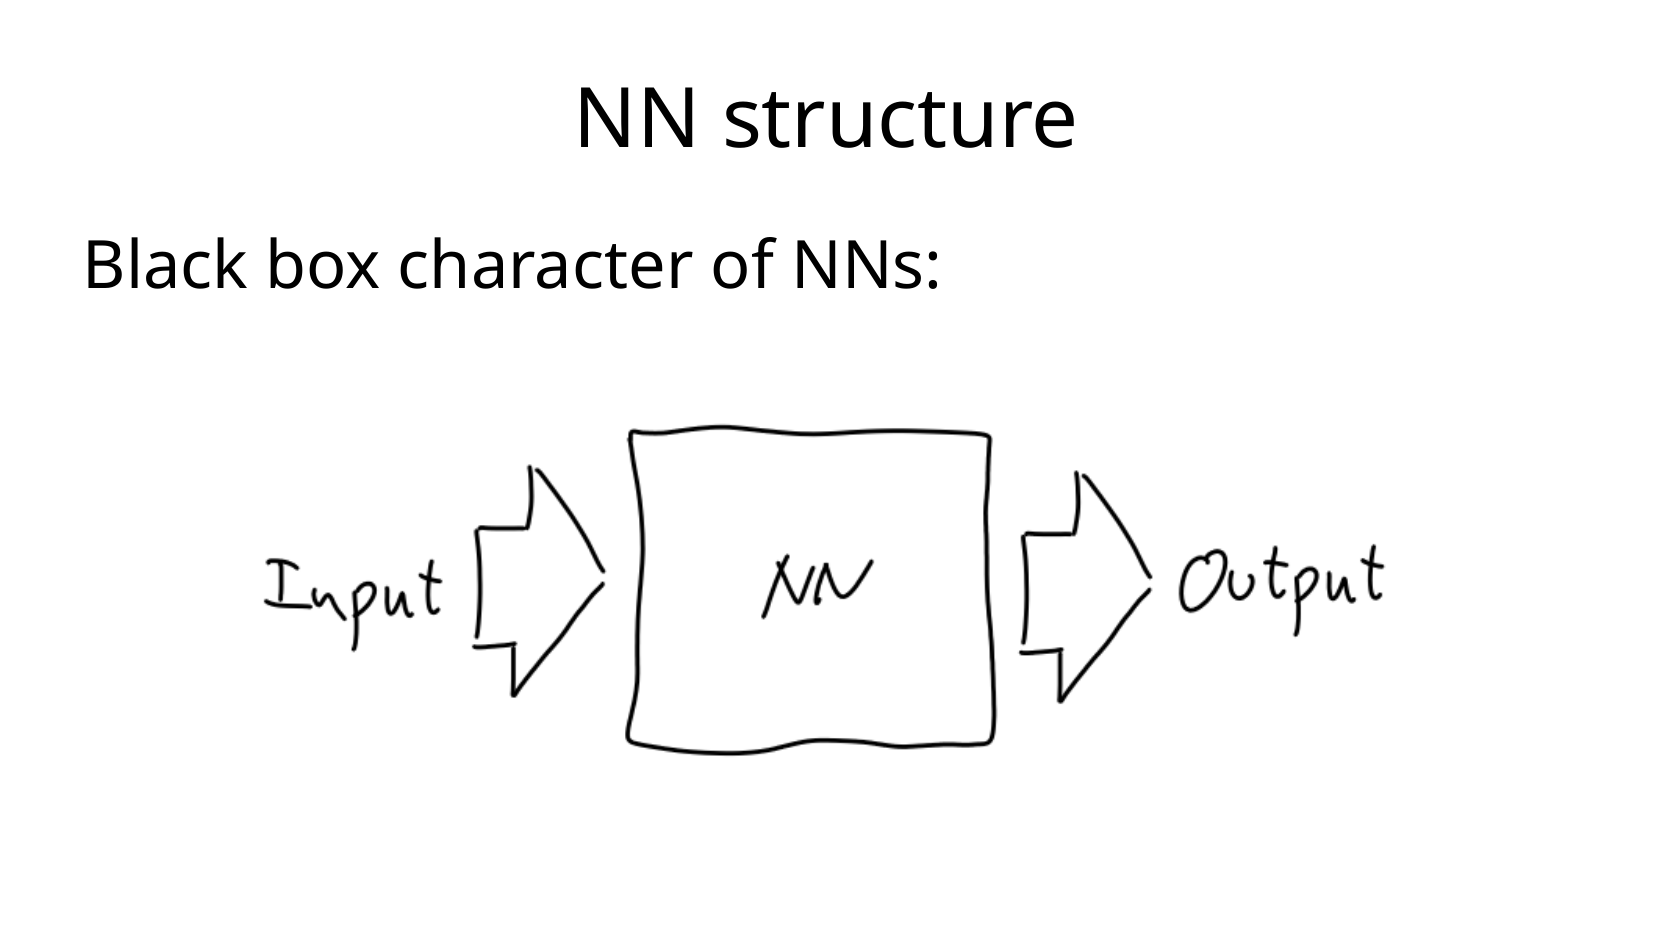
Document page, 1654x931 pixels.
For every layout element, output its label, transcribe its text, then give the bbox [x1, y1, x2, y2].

title NN structure [82, 37, 1571, 193]
list Black box character of NNs: [82, 217, 1571, 811]
picture [219, 344, 1434, 845]
